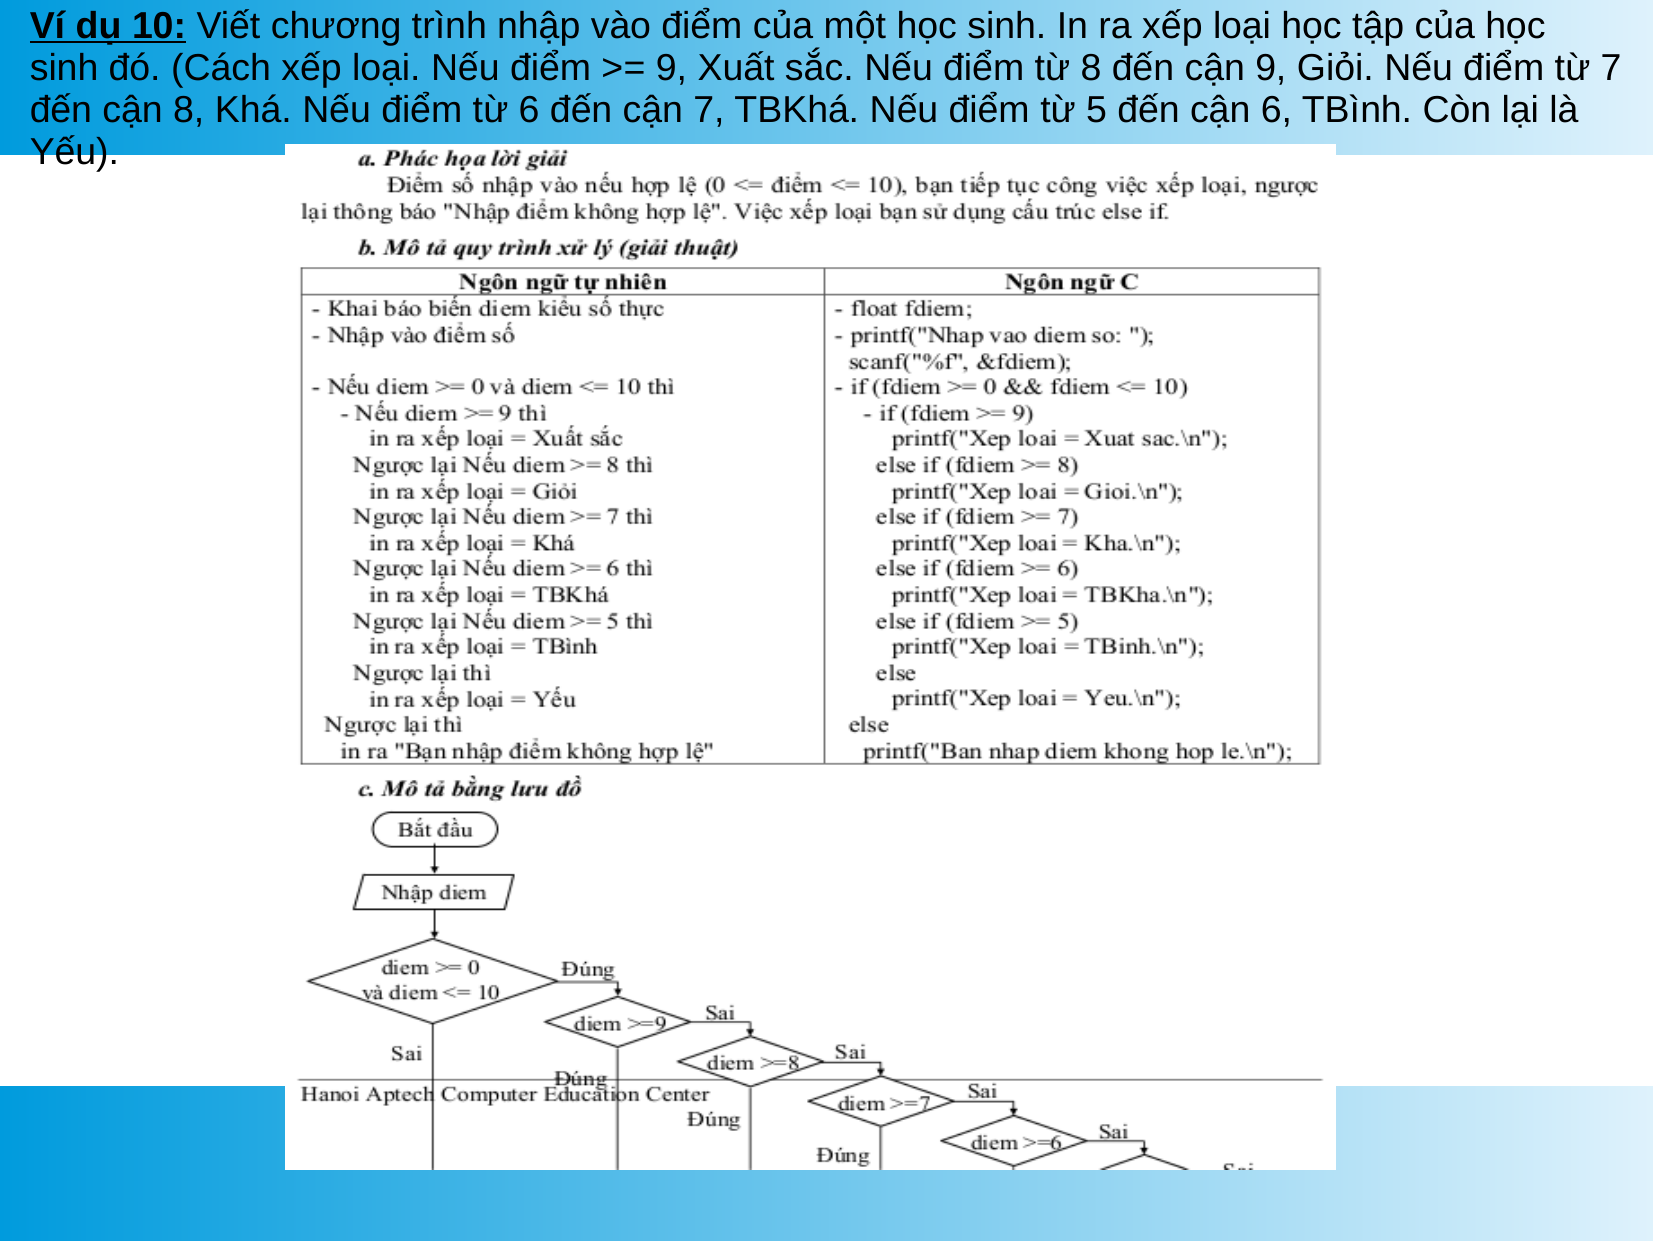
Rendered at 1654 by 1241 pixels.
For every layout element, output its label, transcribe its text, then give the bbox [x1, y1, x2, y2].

text_box Ví dụ 10: Viết chương trình nhập vào điểm của một học sinh. In ra xếp loại học tập của học sinh đó. (Cách xếp loại. Nếu điểm >= 9, Xuất sắc. Nếu điểm từ 8 đến cận 9, Giỏi. Nếu điểm từ 7 đến cận 8, Khá. Nếu điểm từ 6 đến cận 7, TBKhá. Nếu điểm từ 5 đến cận 6, TBình. Còn lại là Yếu). [15, 0, 1638, 181]
picture [285, 144, 1336, 1171]
